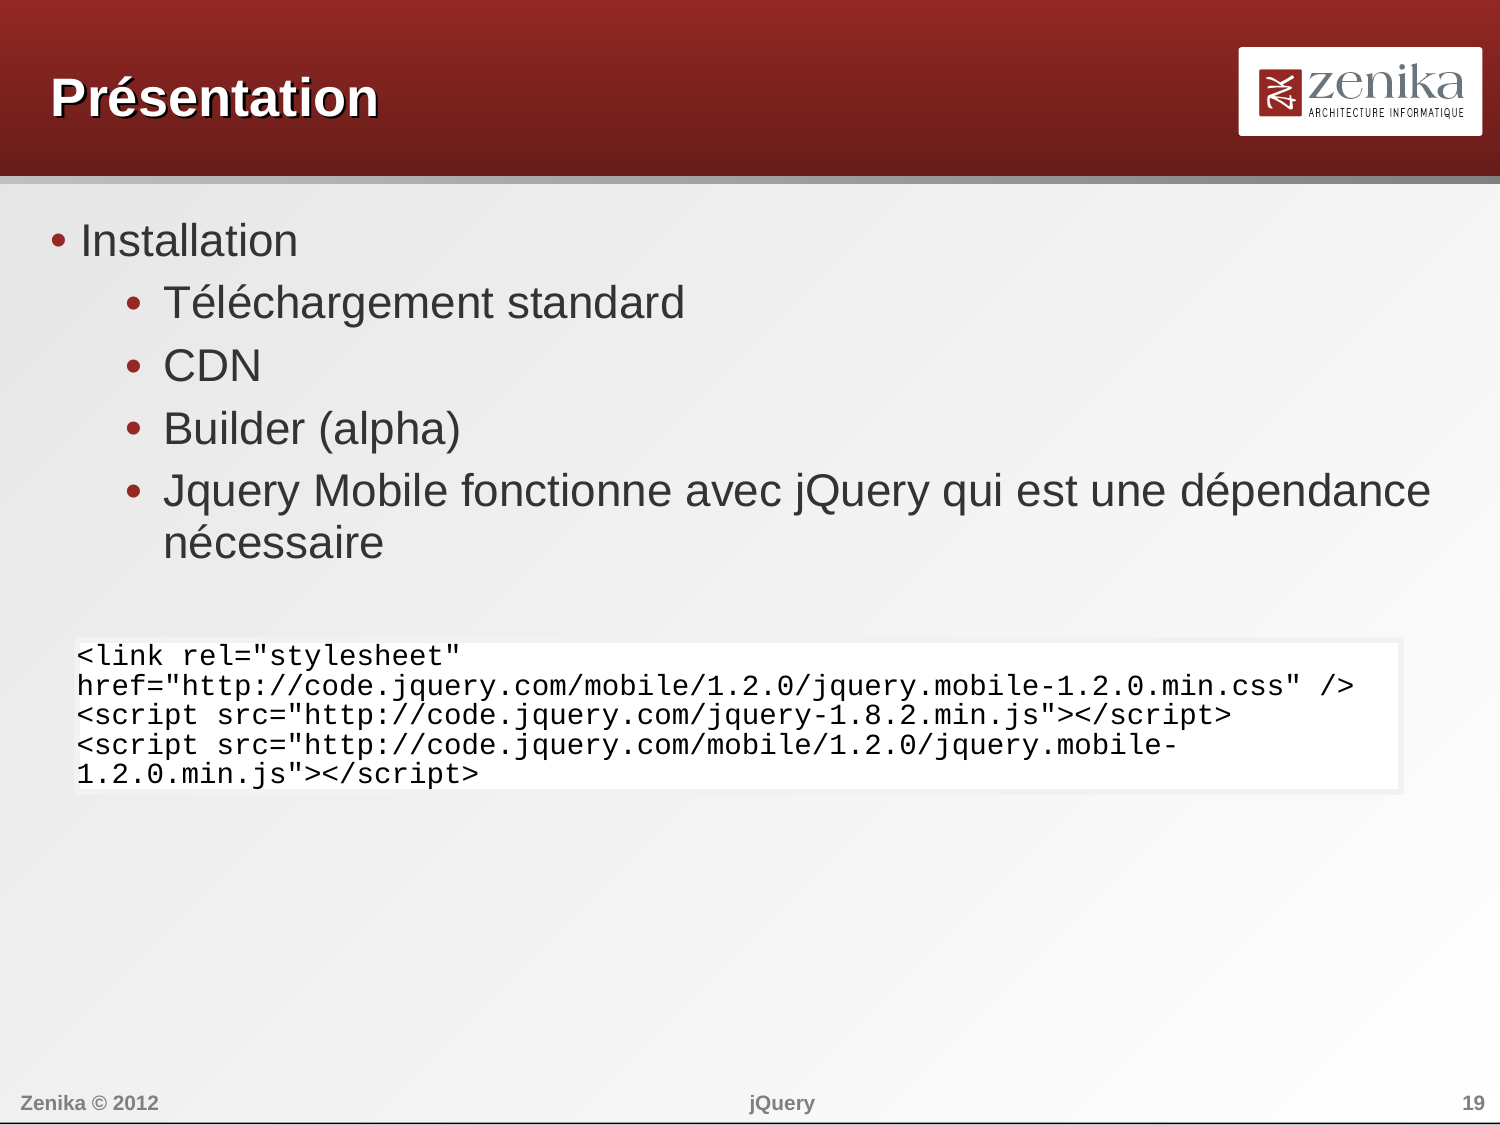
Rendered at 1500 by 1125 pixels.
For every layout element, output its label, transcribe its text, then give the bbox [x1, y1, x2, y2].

text_box <link rel="stylesheet" href="http://code.jquery.com/mobile/1.2.0/jquery.mobile-1.2.0.min.css" /> <script src="http://code.jquery.com/jquery-1.8.2.min.js"></script> <script src="http://code.jquery.com/mobile/1.2.0/jquery.mobile-1.2.0.min.js"></script> [76, 639, 1401, 792]
list Installation Téléchargement standard CDN Builder (alpha) Jquery Mobile fonctionne avec jQuery qui est une dépendance nécessaire [50, 214, 1435, 868]
title Présentation [50, 3, 1206, 192]
picture [1257, 58, 1464, 125]
